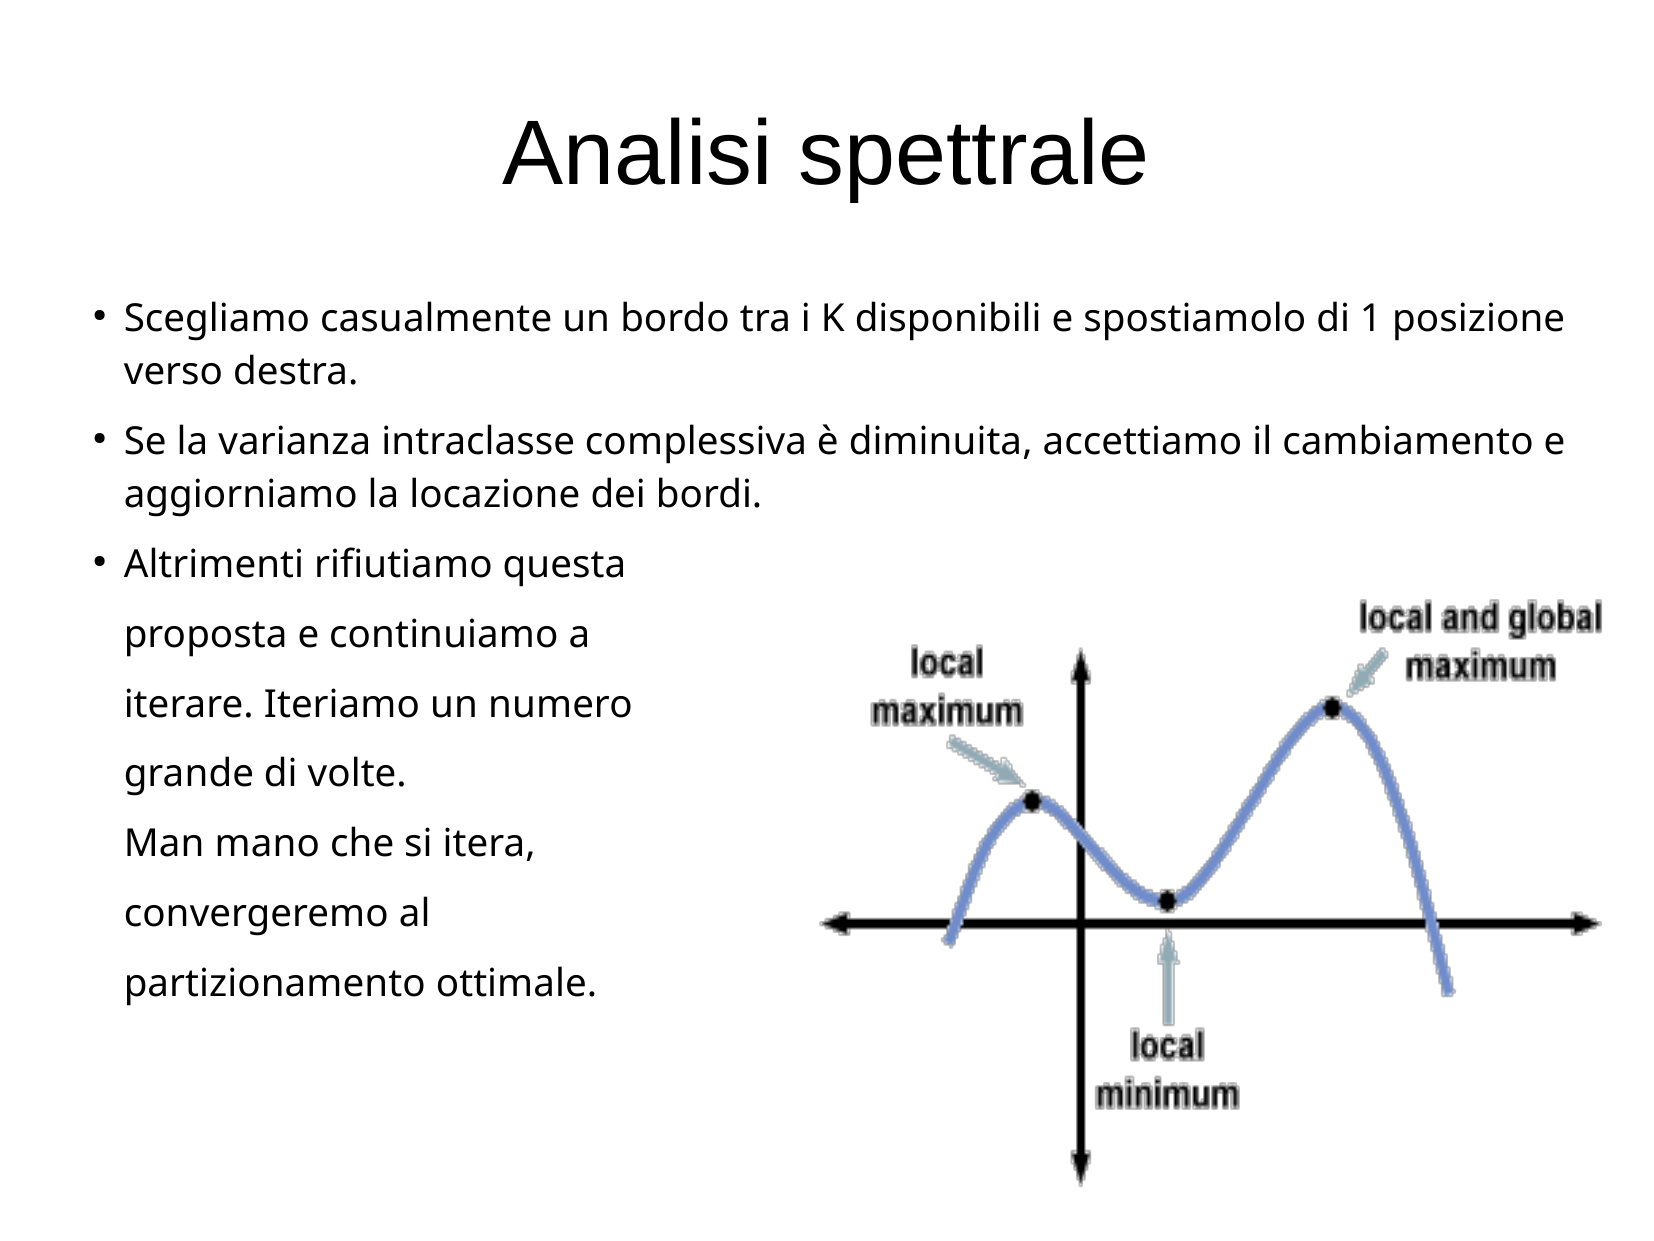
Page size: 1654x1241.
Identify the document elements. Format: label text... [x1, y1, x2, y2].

list Scegliamo casualmente un bordo tra i K disponibili e spostiamolo di 1 posizione verso destra. Se la varianza intraclasse complessiva è diminuita, accettiamo il cambiamento e aggiorniamo la locazione dei bordi. Altrimenti rifiutiamo questa proposta e continuiamo a iterare. Iteriamo un numero grande di volte. Man mano che si itera, convergeremo al partizionamento ottimale. [82, 290, 1621, 1010]
picture [810, 569, 1621, 1213]
title Analisi spettrale [82, 49, 1571, 257]
